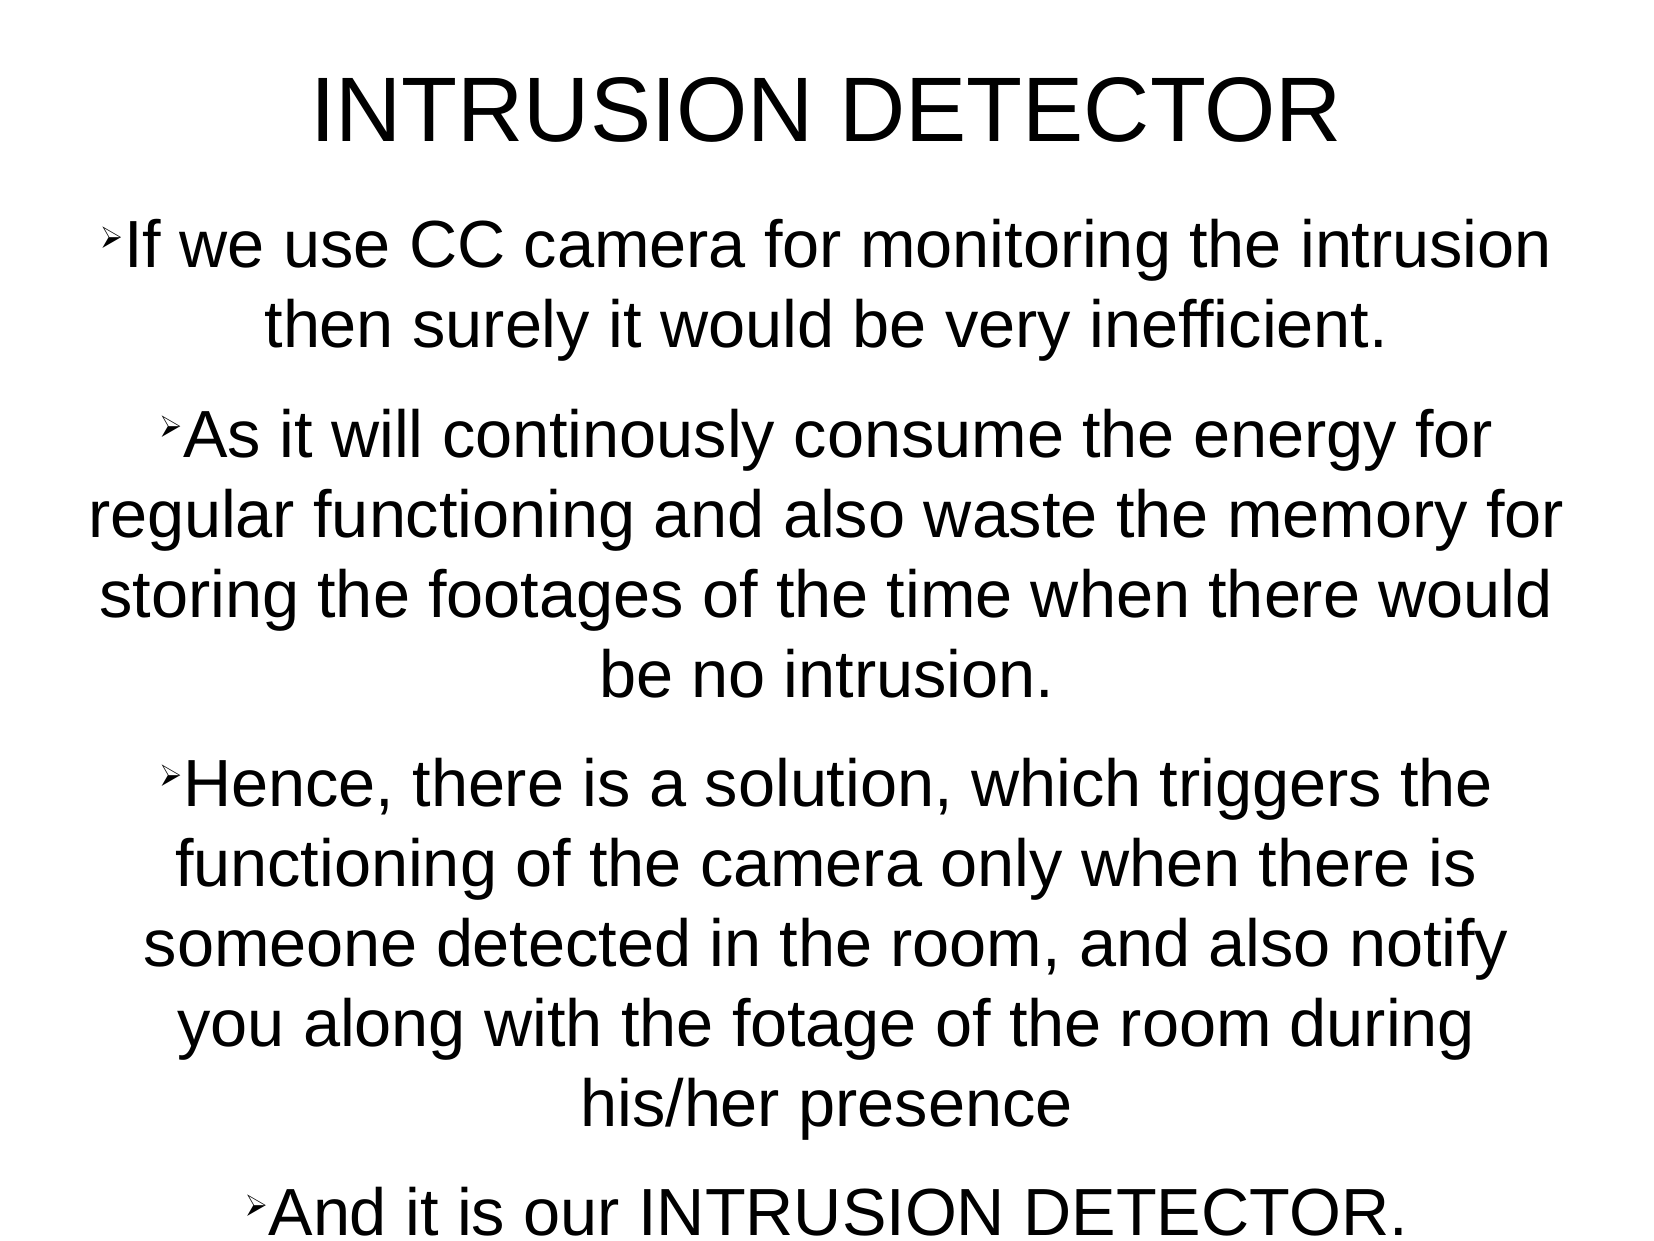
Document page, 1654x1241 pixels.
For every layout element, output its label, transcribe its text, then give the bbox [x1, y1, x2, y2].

subtitle If we use CC camera for monitoring the intrusion then surely it would be very inefficient. As it will continously consume the energy for regular functioning and also waste the memory for storing the footages of the time when there would be no intrusion. Hence, there is a solution, which triggers the functioning of the camera only when there is someone detected in the room, and also notify you along with the fotage of the room during his/her presence And it is our INTRUSION DETECTOR. [82, 201, 1571, 1099]
title INTRUSION DETECTOR [82, 49, 1571, 201]
